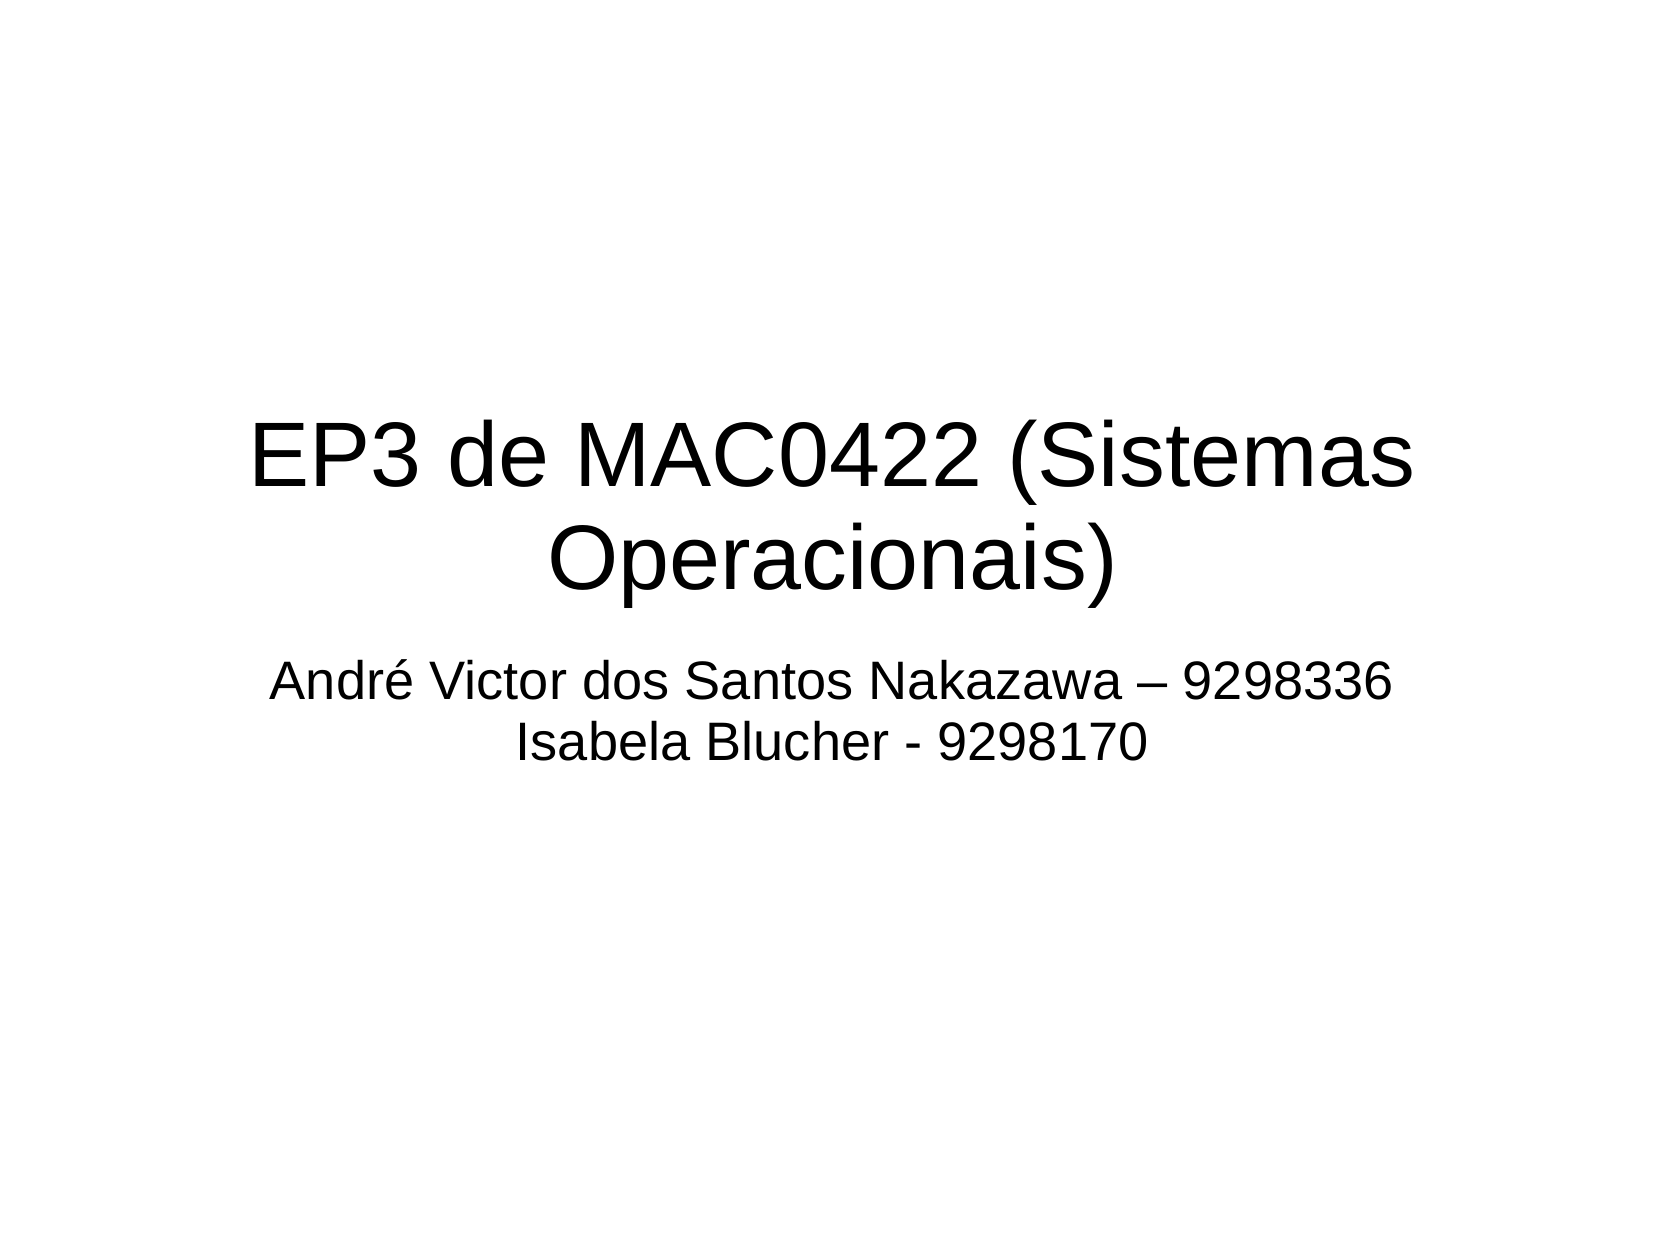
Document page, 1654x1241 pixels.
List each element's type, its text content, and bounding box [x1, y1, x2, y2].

text_box EP3 de MAC0422 (Sistemas Operacionais) André Victor dos Santos Nakazawa – 9298336 Isabela Blucher - 9298170 [129, 396, 1536, 780]
